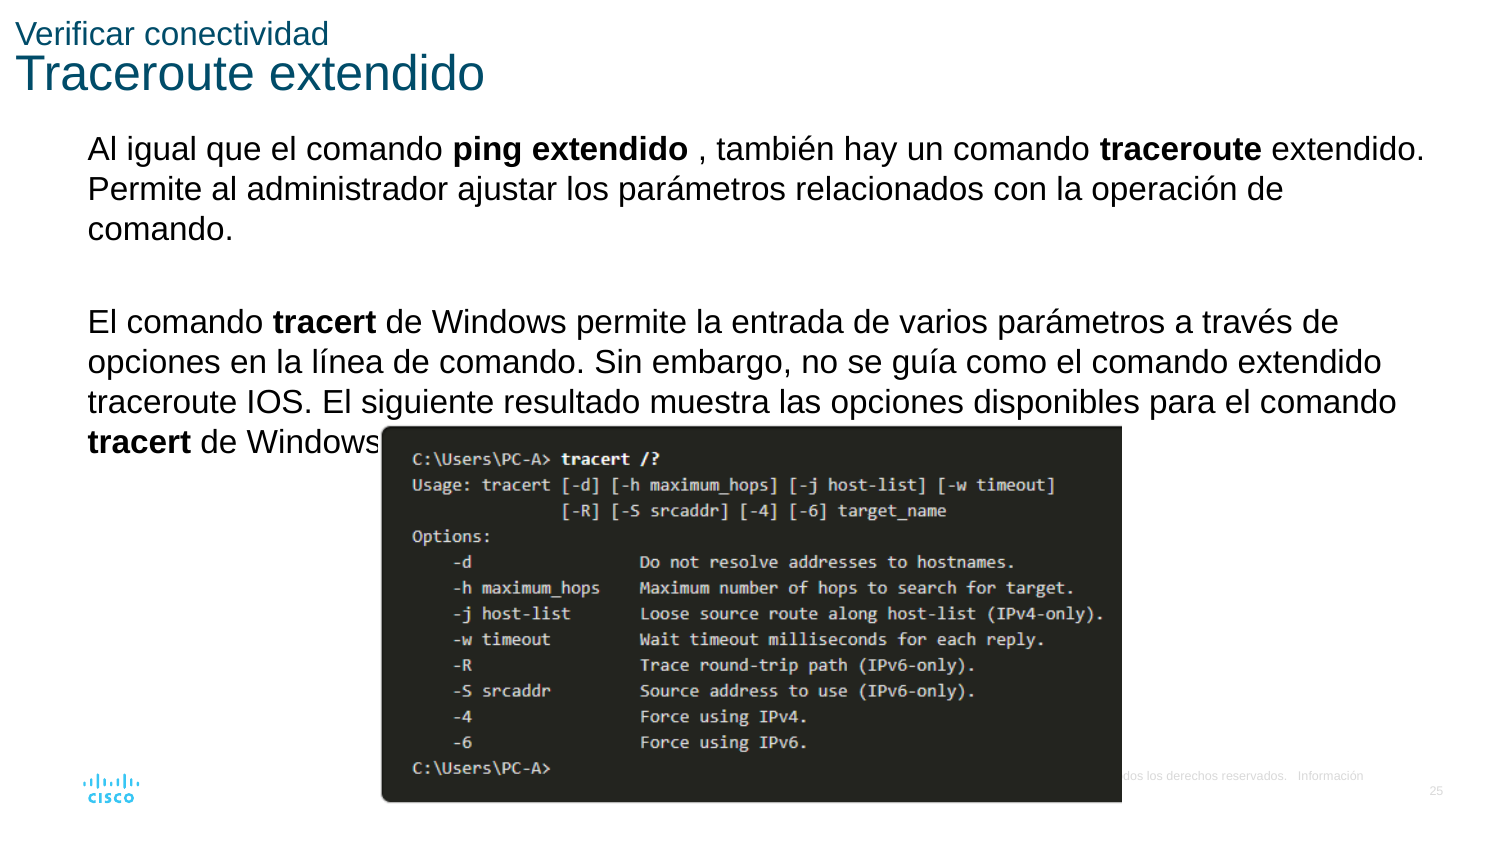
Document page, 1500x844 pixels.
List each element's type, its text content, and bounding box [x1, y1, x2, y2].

title Verificar conectividad Traceroute extendido [0, 0, 1369, 121]
picture [378, 420, 1122, 810]
list Al igual que el comando ping extendido , también hay un comando traceroute extendido. Permite al administrador ajustar los parámetros relacionados con la operación de comando. El comando tracert de Windows permite la entrada de varios parámetros a través de opciones en la línea de comando. Sin embargo, no se guía como el comando extendido traceroute IOS. El siguiente resultado muestra las opciones disponibles para el comando tracert de Windows: [72, 120, 1442, 422]
